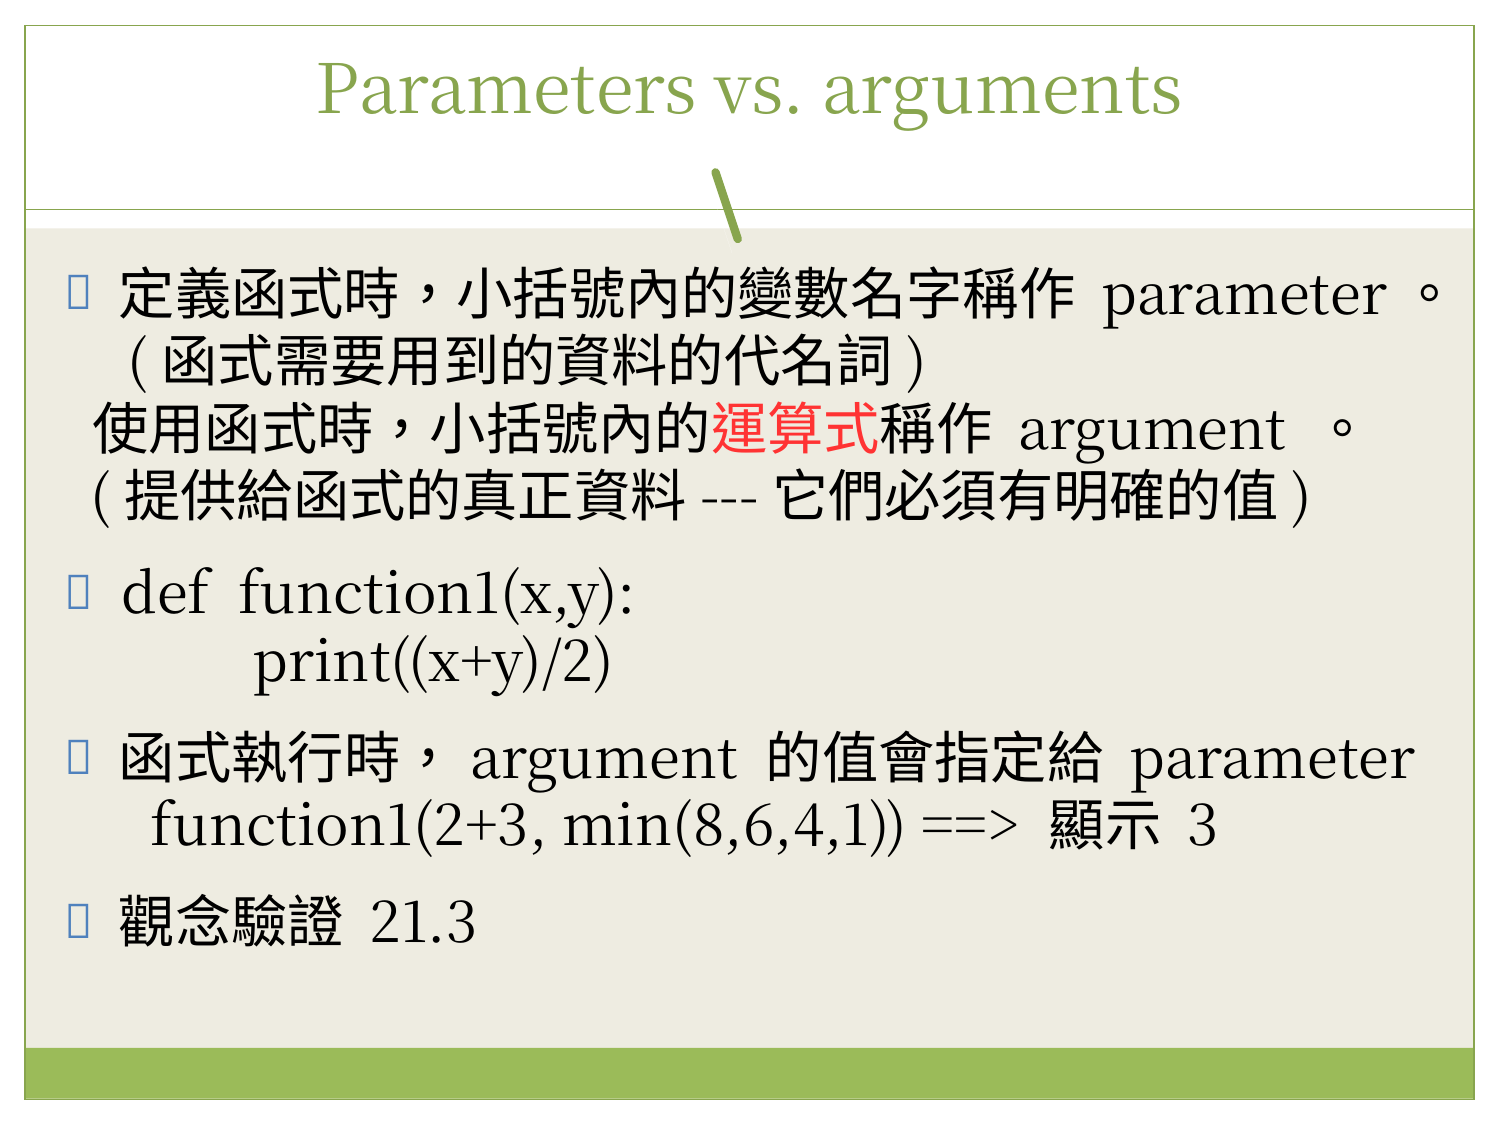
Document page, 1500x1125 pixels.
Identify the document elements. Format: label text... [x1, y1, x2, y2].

list 定義函式時，小括號內的變數名字稱作 parameter。 (函式需要用到的資料的代名詞) 使用函式時，小括號內的運算式稱作 argument 。 (提供給函式的真正資料---它們必須有明確的值) def function1(x,y): print((x+y)/2) 函式執行時，argument 的值會指定給 parameter function1(2+3, min(8,6,4,1)) ==> 顯示 3 觀念驗證 21.3 [49, 250, 1445, 1001]
title Parameters vs. arguments [49, 37, 1450, 162]
